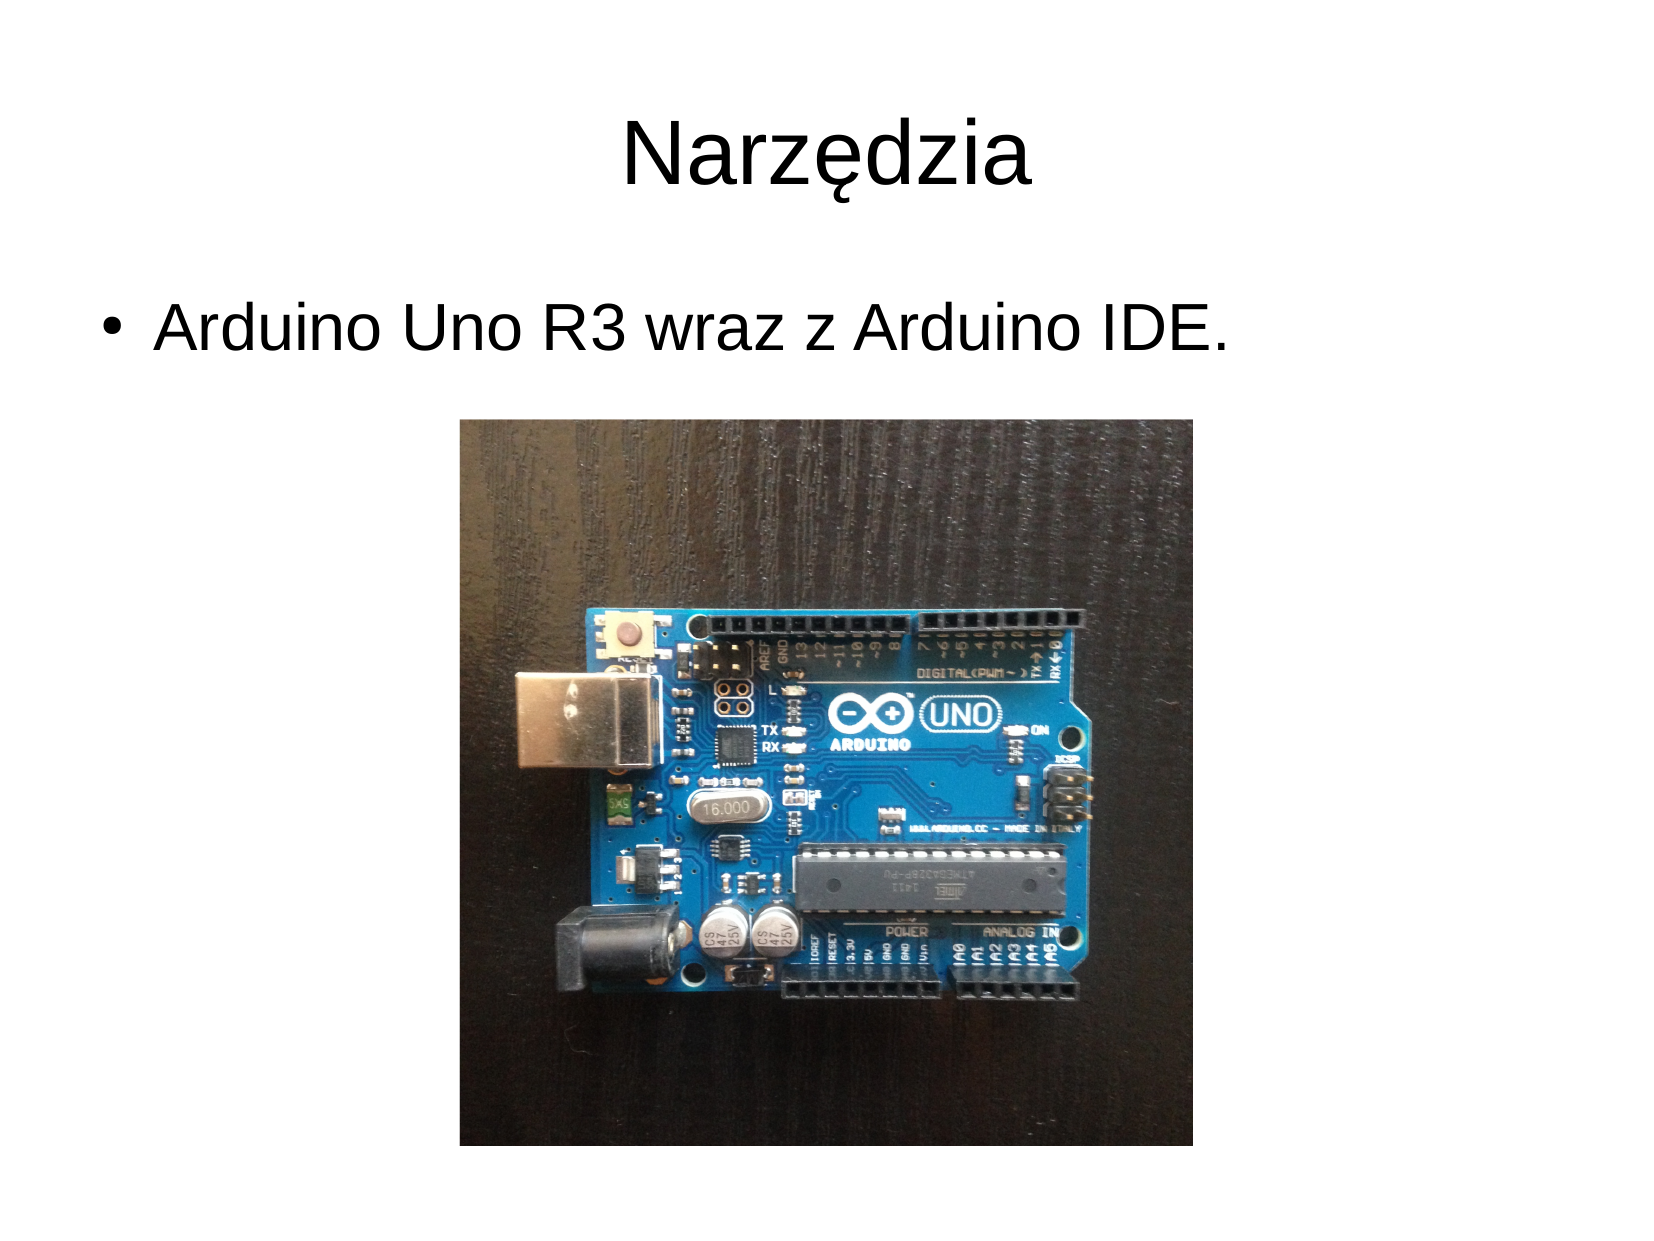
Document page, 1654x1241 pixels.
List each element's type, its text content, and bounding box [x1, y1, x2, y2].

list Arduino Uno R3 wraz z Arduino IDE. [82, 290, 1571, 1010]
picture [459, 419, 1193, 1146]
title Narzędzia [82, 49, 1571, 257]
